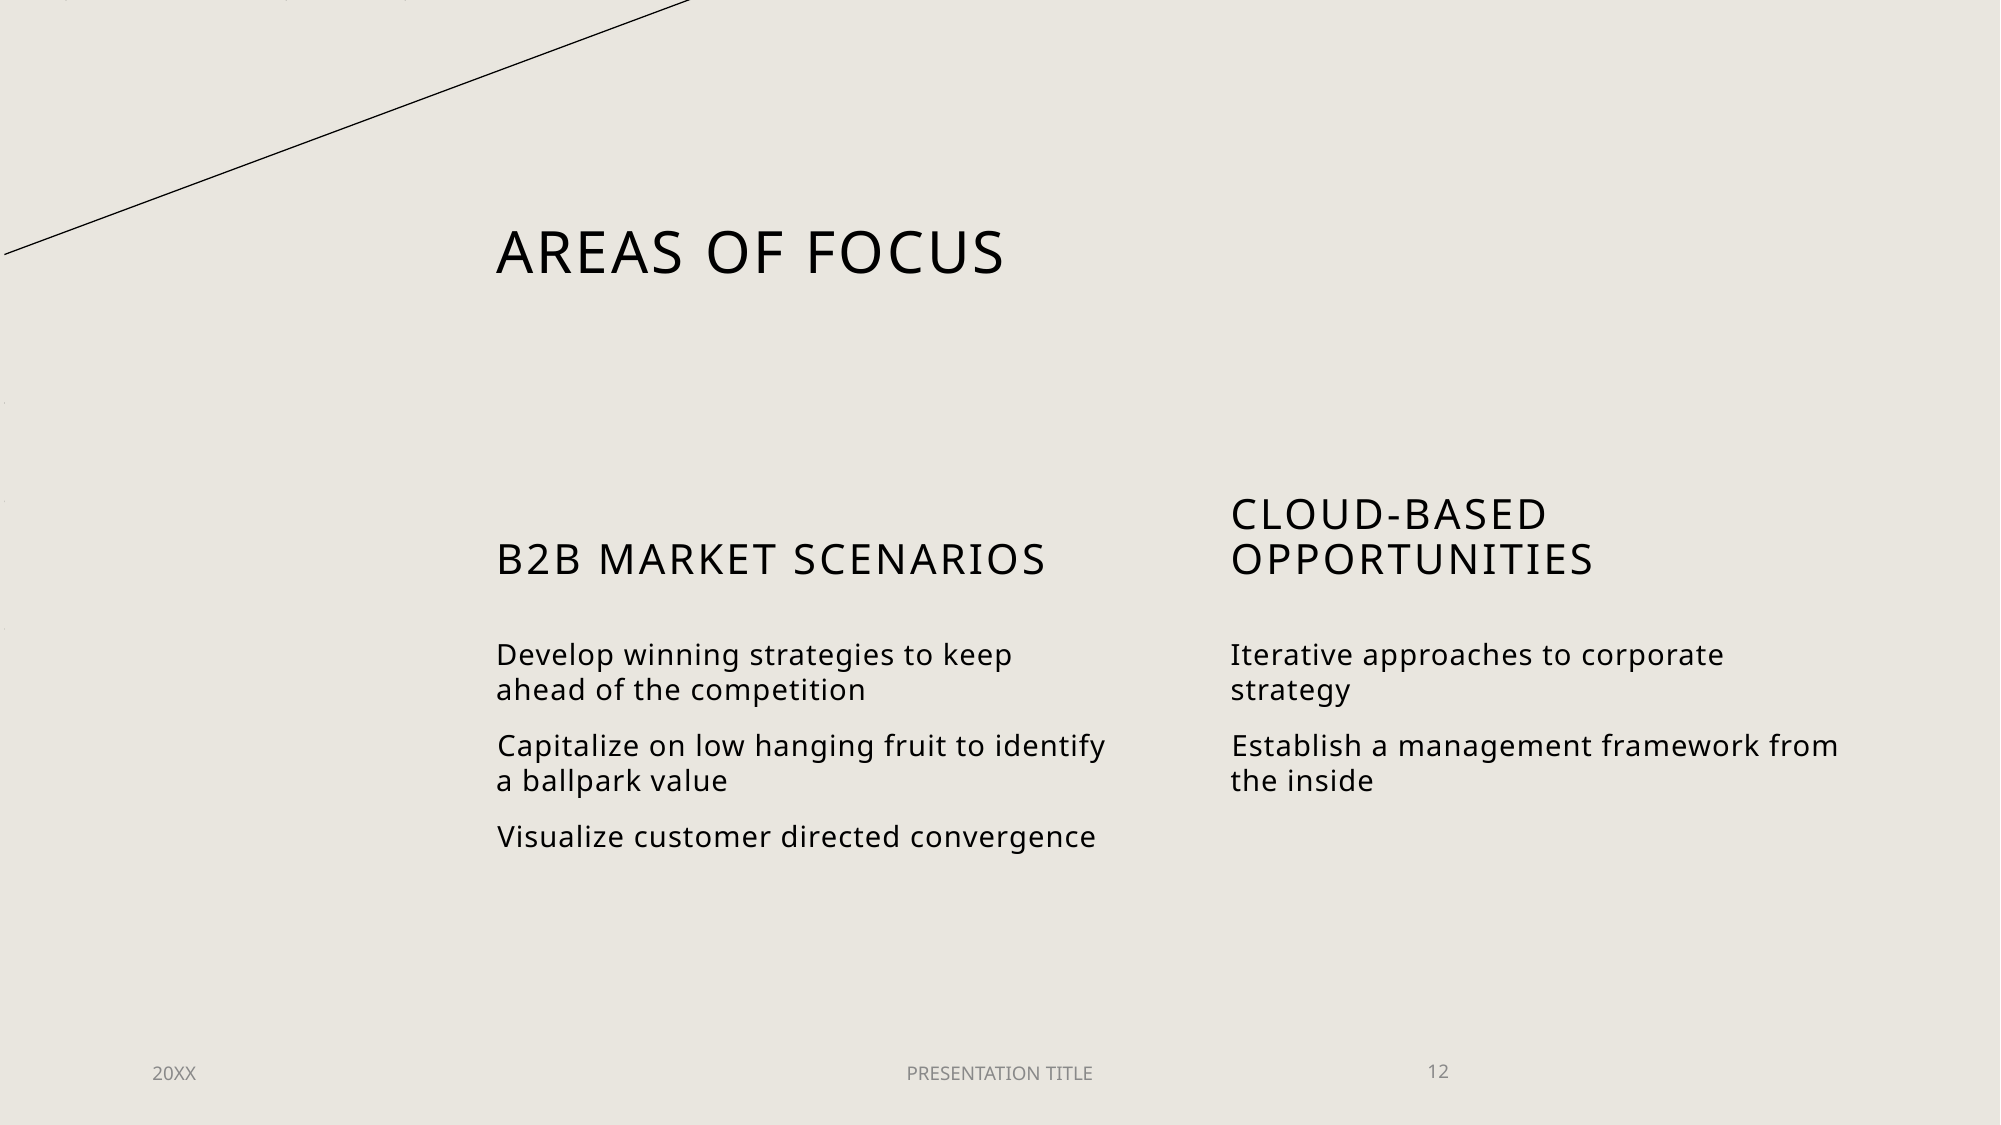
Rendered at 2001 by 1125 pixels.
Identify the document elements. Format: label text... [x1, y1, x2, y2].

list B2B MARKET SCENARIOS [481, 455, 1126, 591]
list Develop winning strategies to keep ahead of the competition ​Capitalize on low hanging fruit to identify a ballpark value ​Visualize customer directed convergence​ [481, 629, 1126, 957]
title AREAS OF FOCUS [481, 146, 1863, 364]
list Iterative approaches to corporate strategy ​Establish a management framework from the inside​ [1215, 629, 1863, 957]
text_box 12 [1412, 1042, 1863, 1103]
text_box 20XX [137, 1042, 588, 1103]
list CLOUD-BASED OPPORTUNITIES [1215, 455, 1863, 591]
text_box PRESENTATION TITLE [662, 1042, 1338, 1103]
